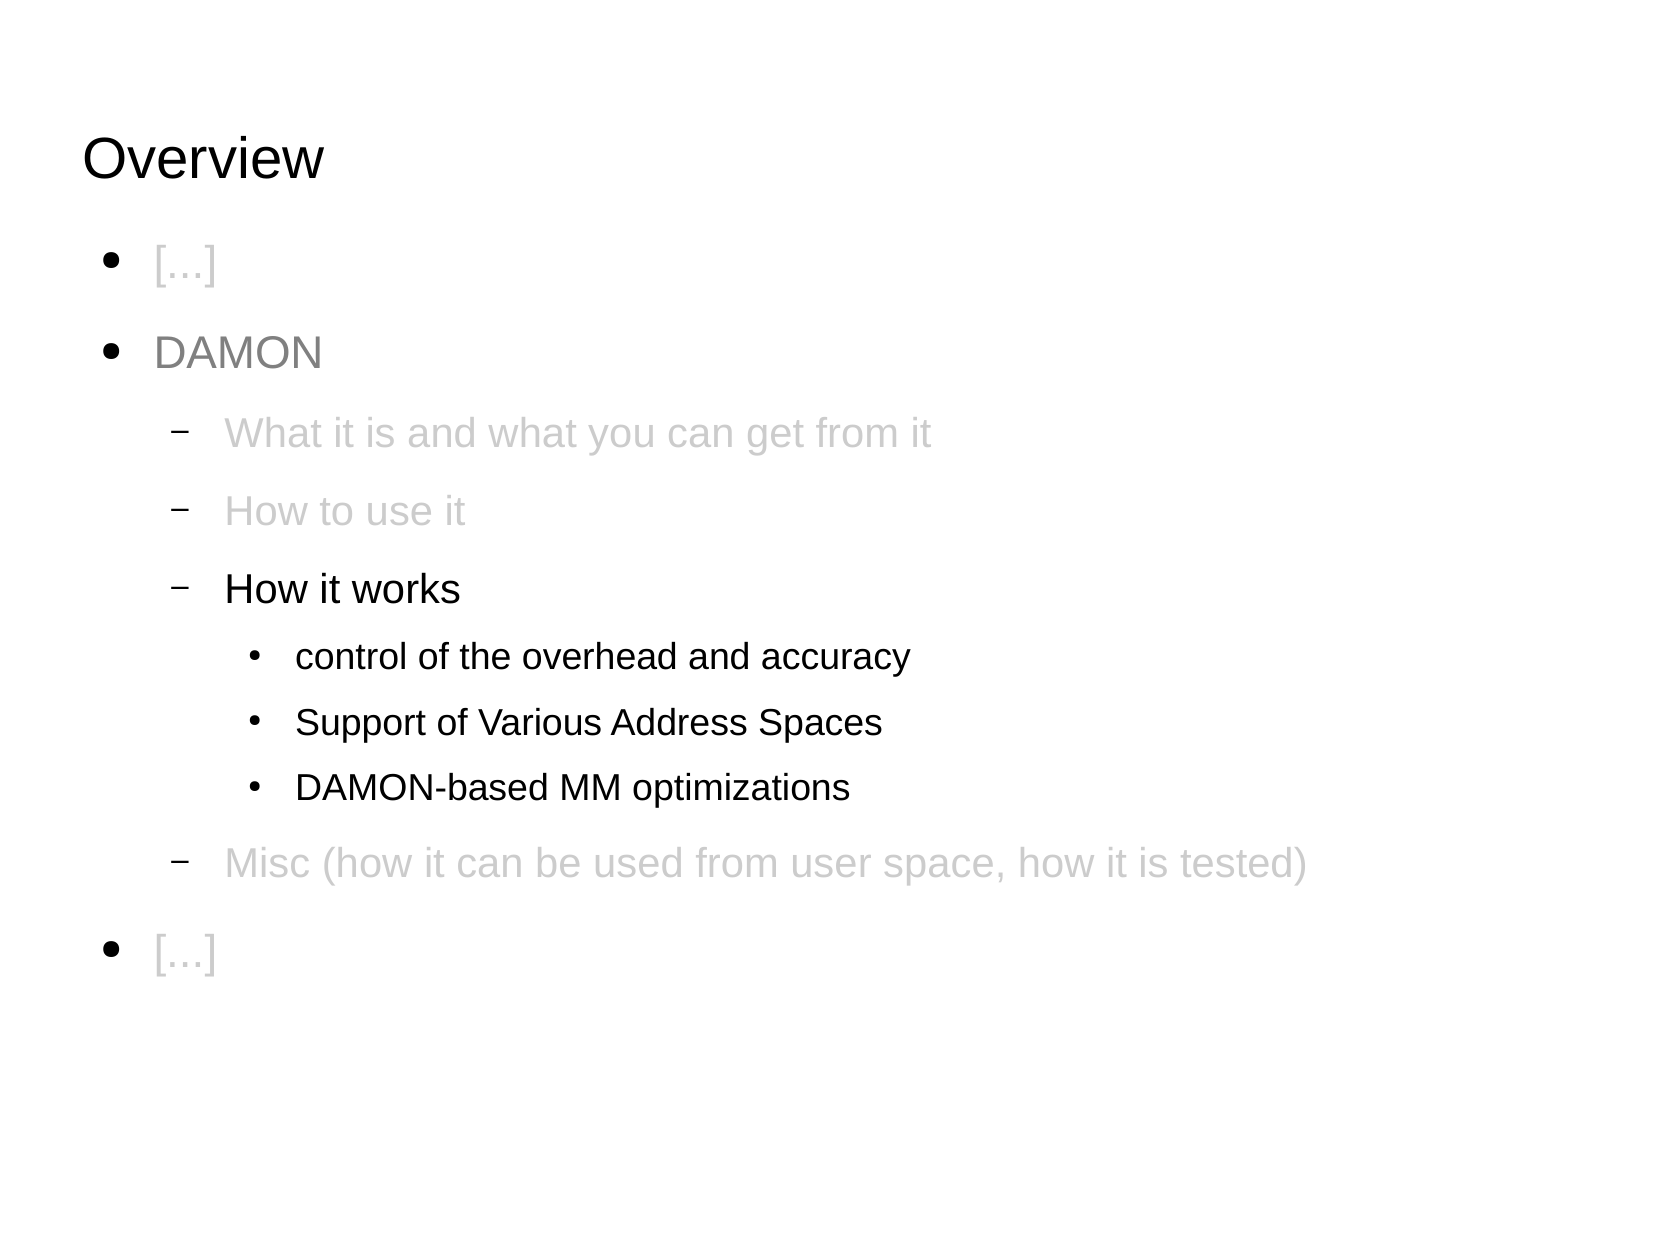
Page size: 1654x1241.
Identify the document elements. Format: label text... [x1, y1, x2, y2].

list [...] DAMON What it is and what you can get from it How to use it How it works control of the overhead and accuracy Support of Various Address Spaces DAMON-based MM optimizations Misc (how it can be used from user space, how it is tested) [...] [82, 236, 1571, 1111]
title Overview [82, 108, 1571, 210]
